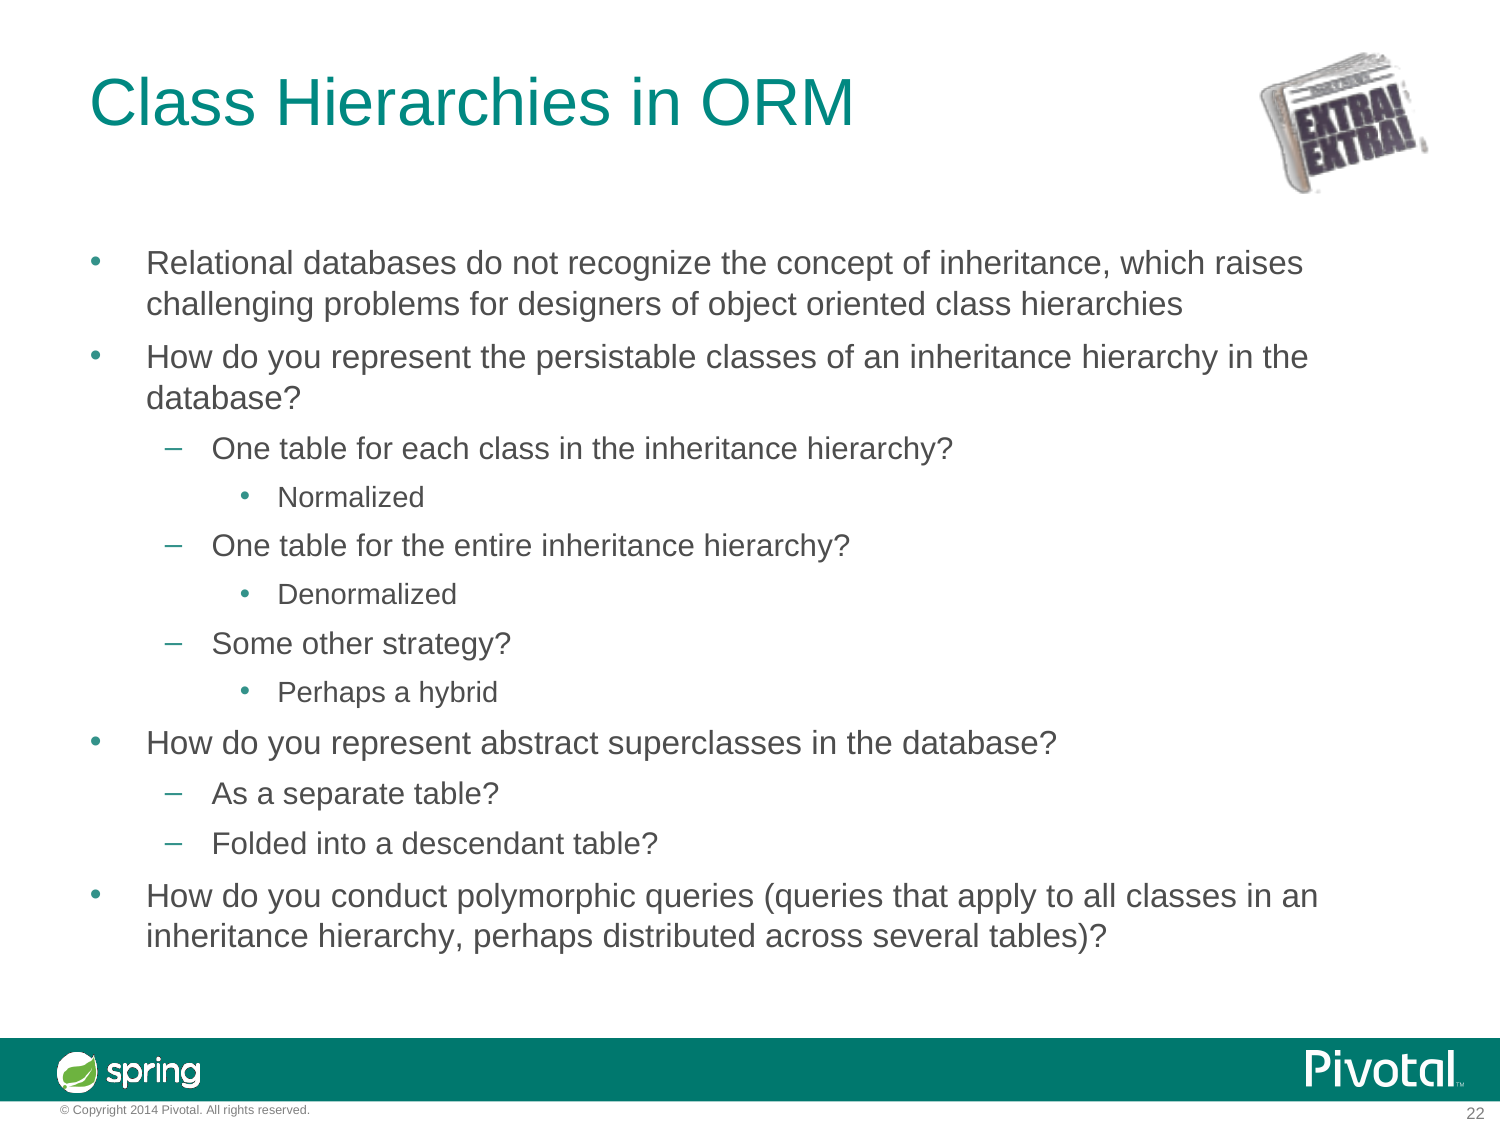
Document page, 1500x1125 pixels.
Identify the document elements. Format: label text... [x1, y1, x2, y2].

picture [1252, 45, 1441, 196]
picture [32, 1041, 210, 1103]
title Class Hierarchies in ORM [75, 45, 1426, 232]
list Relational databases do not recognize the concept of inheritance, which raises challenging problems for designers of object oriented class hierarchies How do you represent the persistable classes of an inheritance hierarchy in the database? One table for each class in the inheritance hierarchy? Normalized One table for the entire inheritance hierarchy? Denormalized Some other strategy? Perhaps a hybrid How do you represent abstract superclasses in the database? As a separate table? Folded into a descendant table? How do you conduct polymorphic queries (queries that apply to all classes in an inheritance hierarchy, perhaps distributed across several tables)? [75, 232, 1426, 976]
picture [1306, 1050, 1464, 1087]
